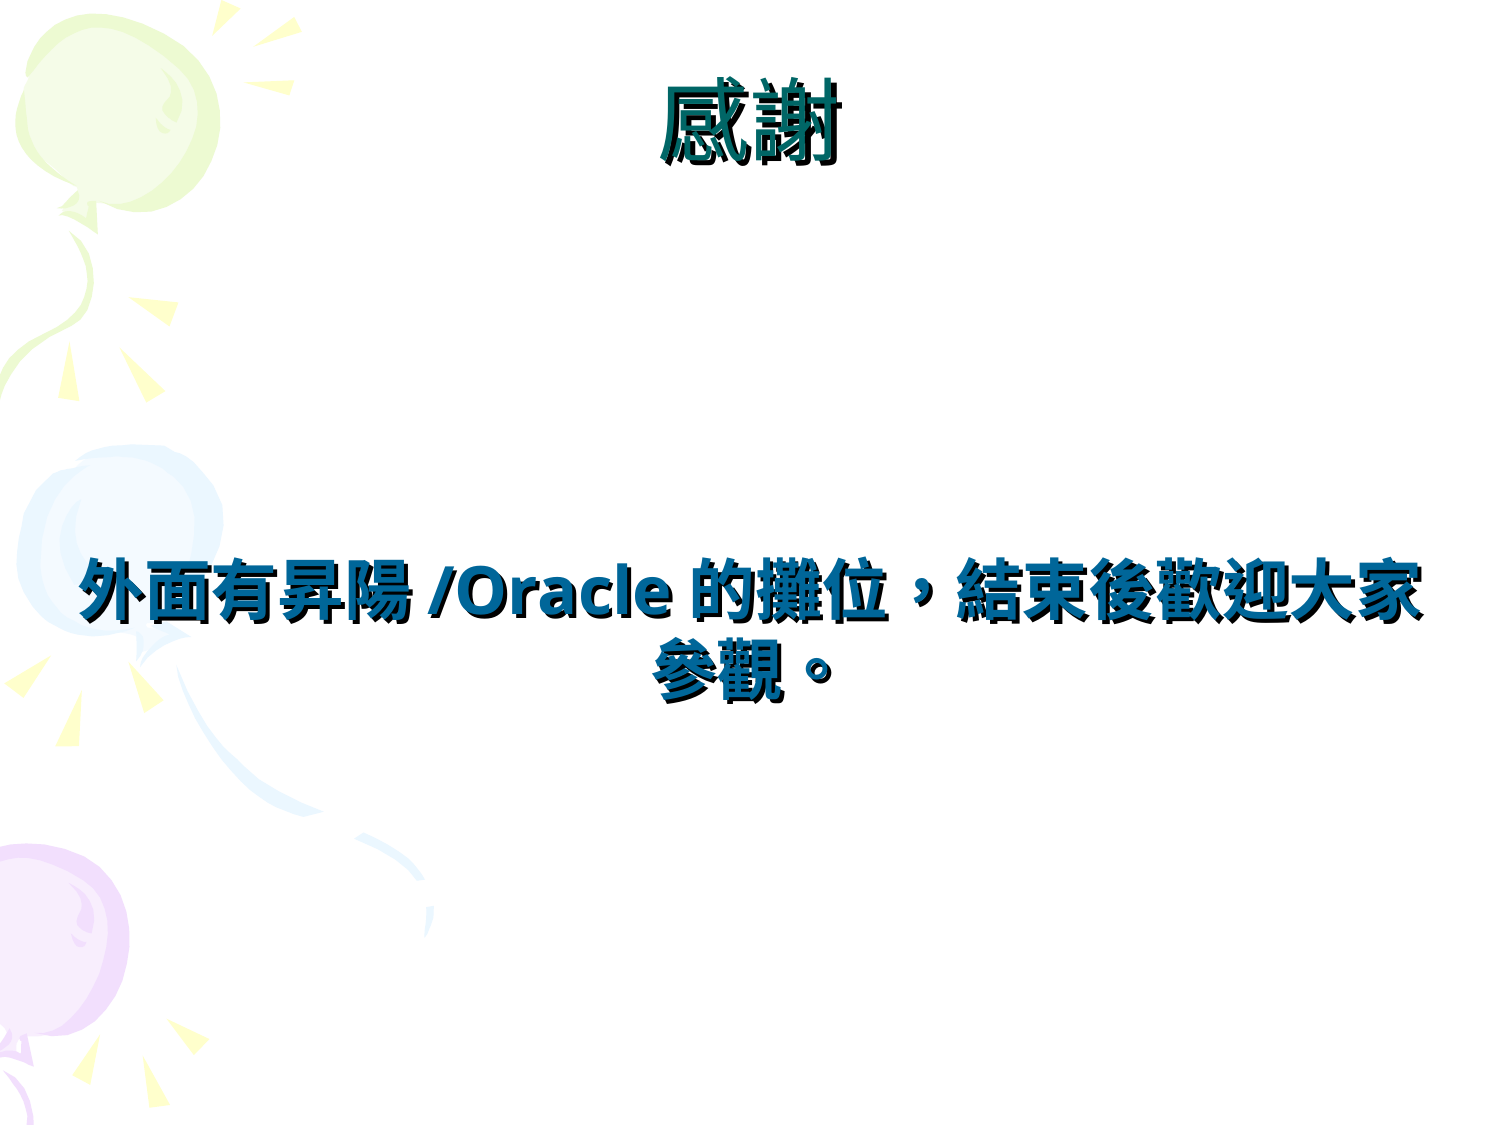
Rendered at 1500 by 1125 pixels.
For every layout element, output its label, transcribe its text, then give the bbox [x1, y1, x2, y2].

title 感謝 [72, 16, 1426, 233]
subtitle 外面有昇陽/Oracle的攤位，結束後歡迎大家參觀。 [75, 269, 1426, 987]
